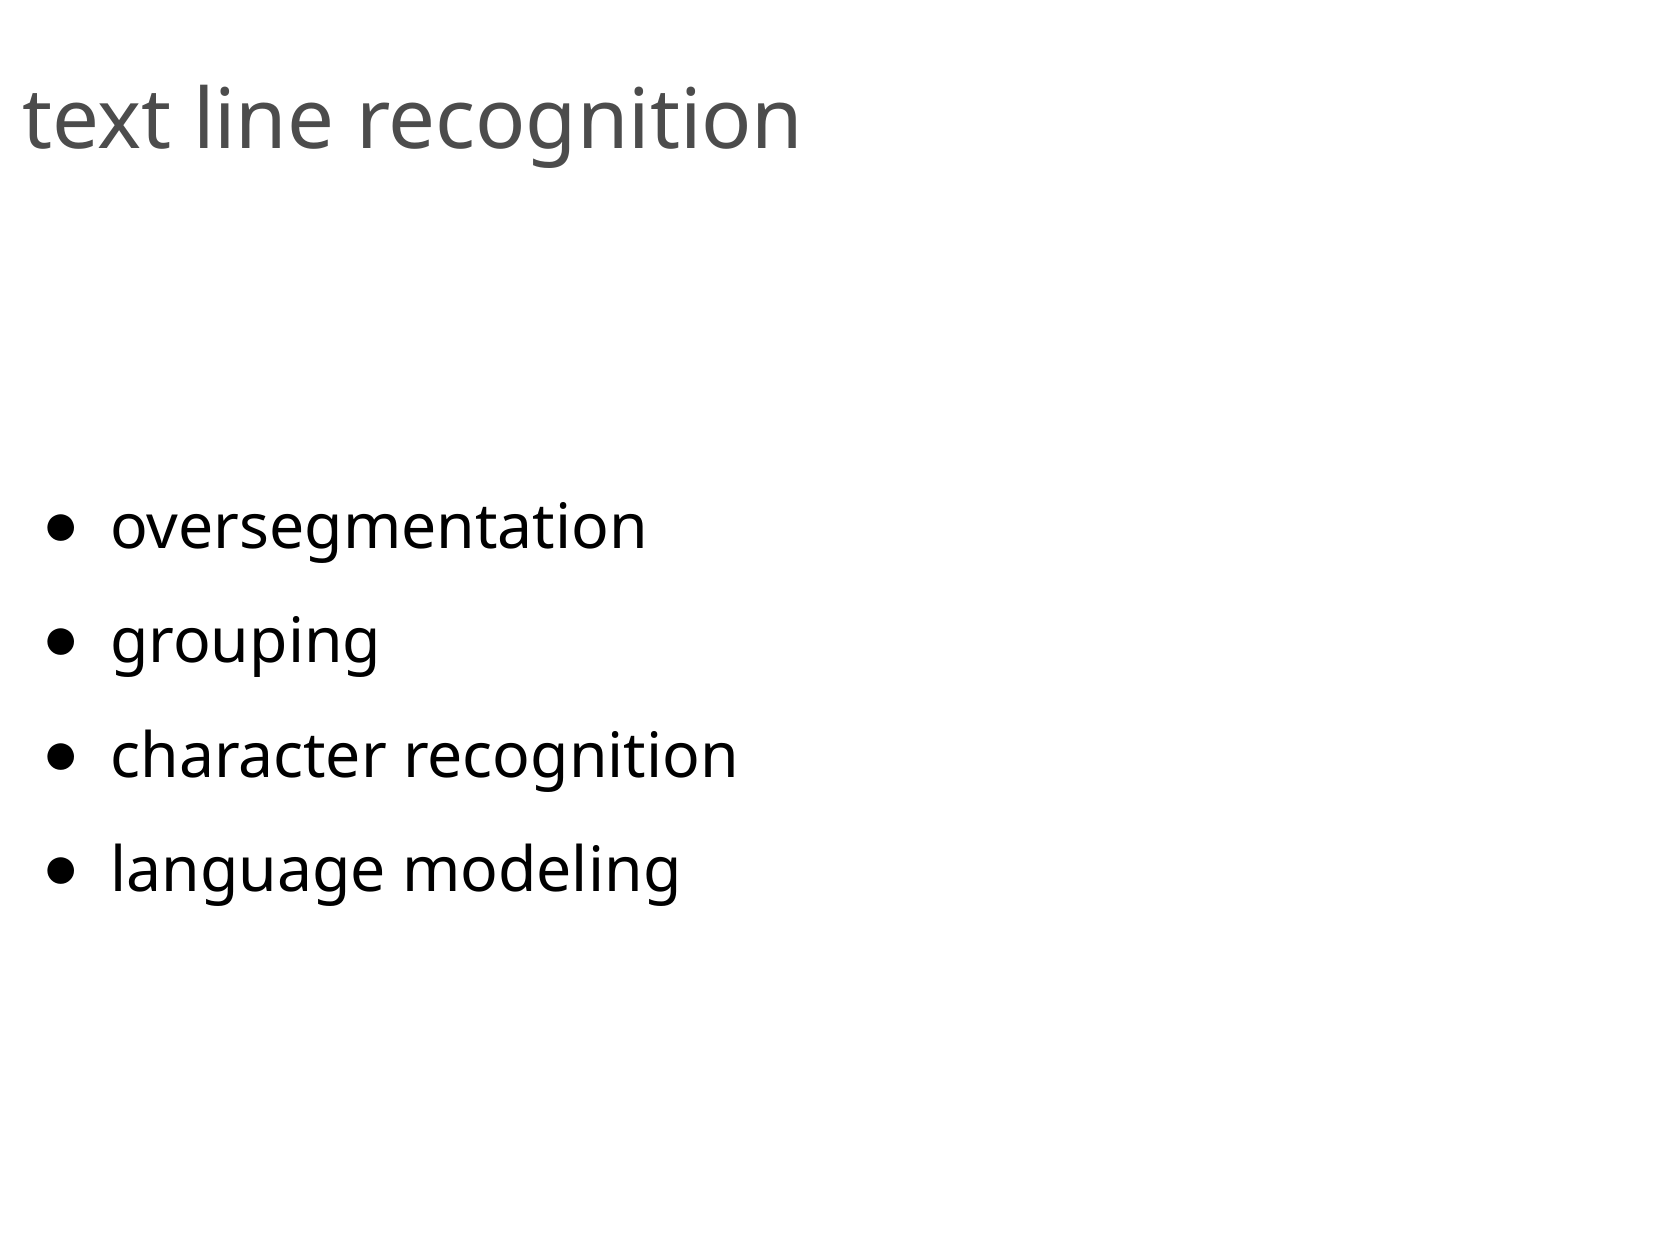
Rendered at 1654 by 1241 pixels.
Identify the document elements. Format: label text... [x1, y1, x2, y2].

list oversegmentation grouping character recognition language modeling [25, 233, 1654, 1158]
title text line recognition [22, 26, 1654, 205]
